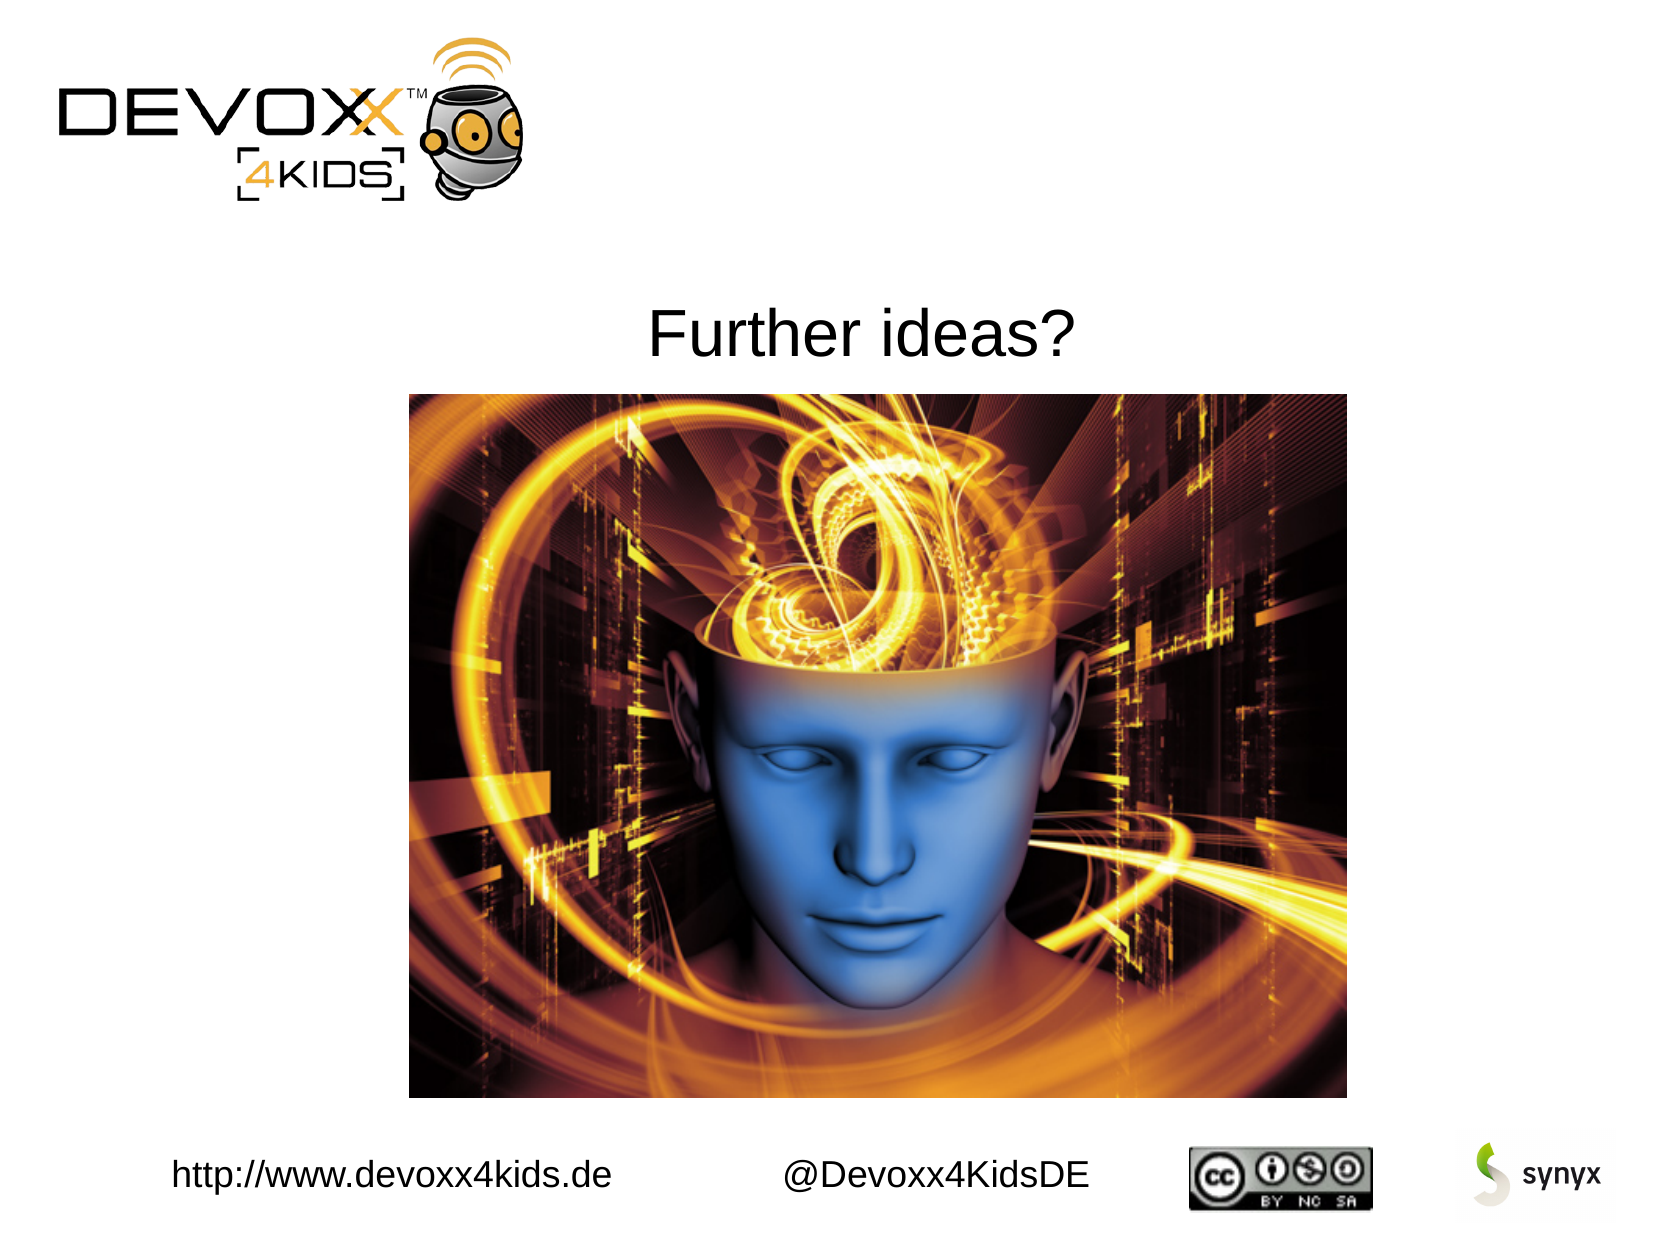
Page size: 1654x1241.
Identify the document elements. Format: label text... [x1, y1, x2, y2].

picture [1189, 1146, 1373, 1213]
picture [409, 394, 1347, 1098]
picture [1455, 1128, 1616, 1223]
picture [59, 37, 523, 201]
title [82, 49, 1571, 257]
list Further ideas? [217, 290, 1437, 1010]
